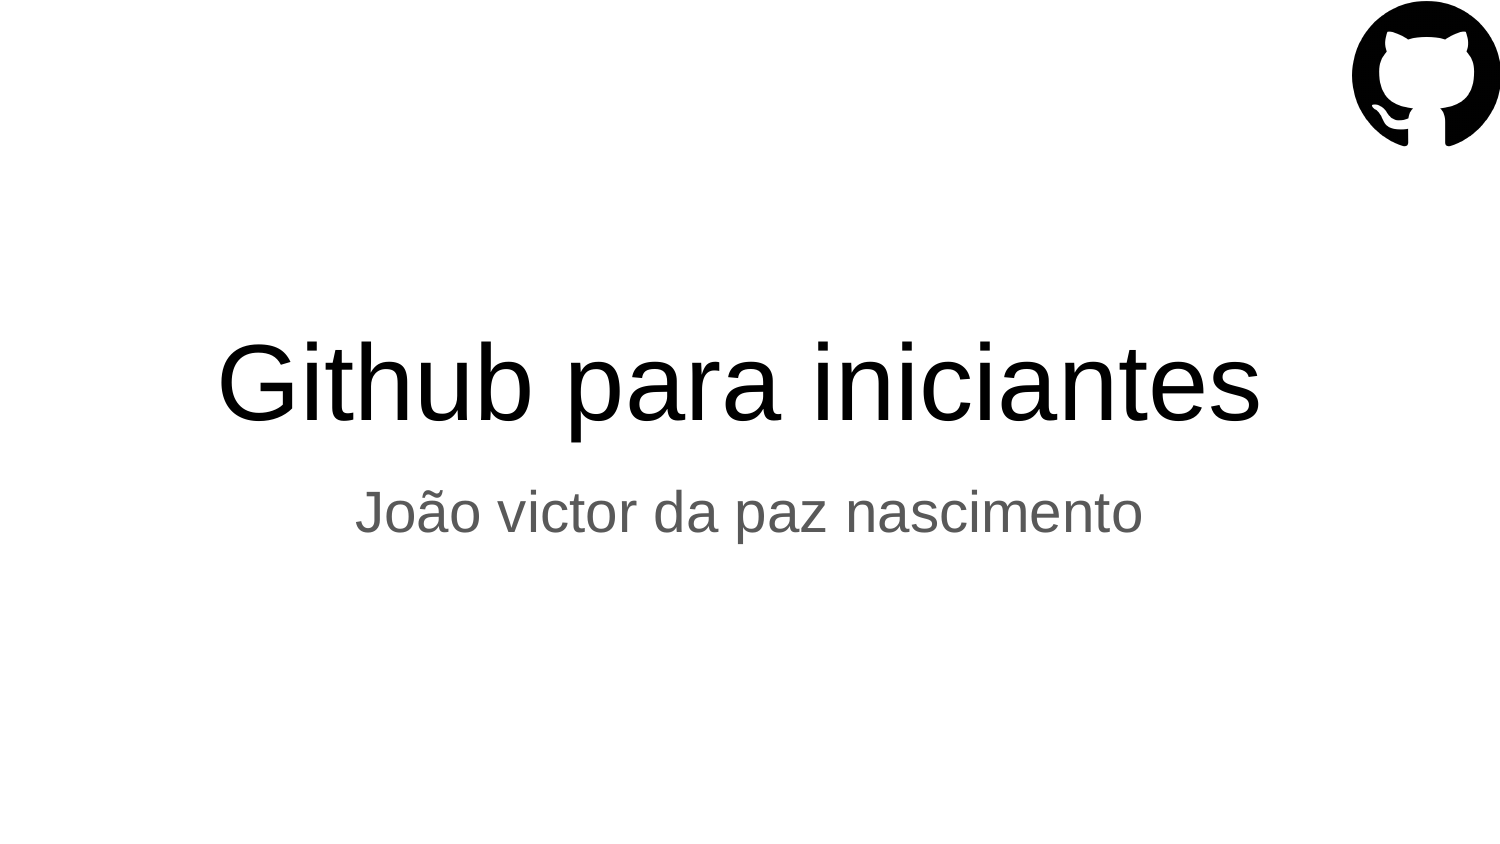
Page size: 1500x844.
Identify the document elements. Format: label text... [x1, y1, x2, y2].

picture [1352, 0, 1500, 148]
title Github para iniciantes [51, 122, 1449, 459]
subtitle João victor da paz nascimento [51, 464, 1449, 595]
